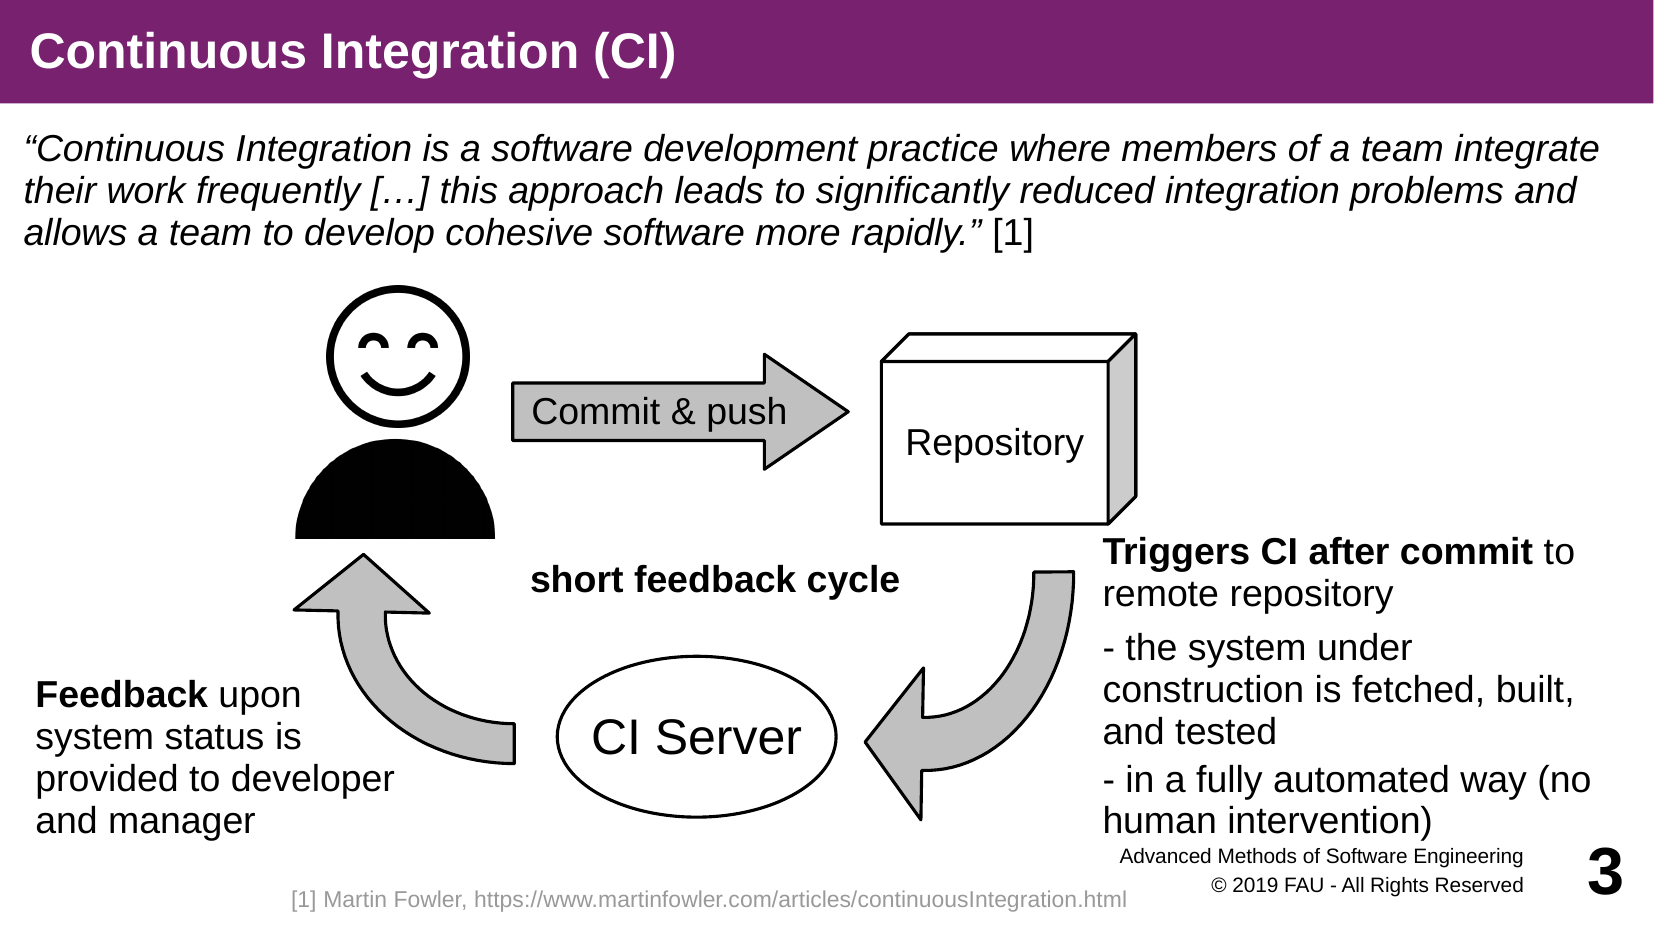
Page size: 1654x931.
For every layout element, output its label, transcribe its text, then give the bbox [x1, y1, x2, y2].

text_box “Continuous Integration is a software development practice where members of a team integrate their work frequently […] this approach leads to significantly reduced integration problems and allows a team to develop cohesive software more rapidly.” [1] [11, 94, 1648, 287]
text_box short feedback cycle [472, 484, 969, 676]
text_box Repository [881, 362, 1108, 524]
text_box Commit & push [512, 354, 849, 470]
text_box [470, 325, 475, 378]
text_box [423, 691, 515, 764]
text_box [865, 571, 1074, 820]
text_box [1] Martin Fowler, https://www.martinfowler.com/articles/continuousIntegration.html [226, 862, 1193, 931]
title Continuous Integration (CI) [0, 0, 1654, 104]
picture [276, 287, 514, 539]
text_box Triggers CI after commit to remote repository - the system under construction is fetched, built, and tested - in a fully automated way (no human intervention) [1090, 497, 1628, 875]
text_box CI Server [557, 676, 837, 818]
text_box Feedback upon system status is provided to developer and manager [23, 661, 423, 854]
text_box [294, 554, 430, 661]
